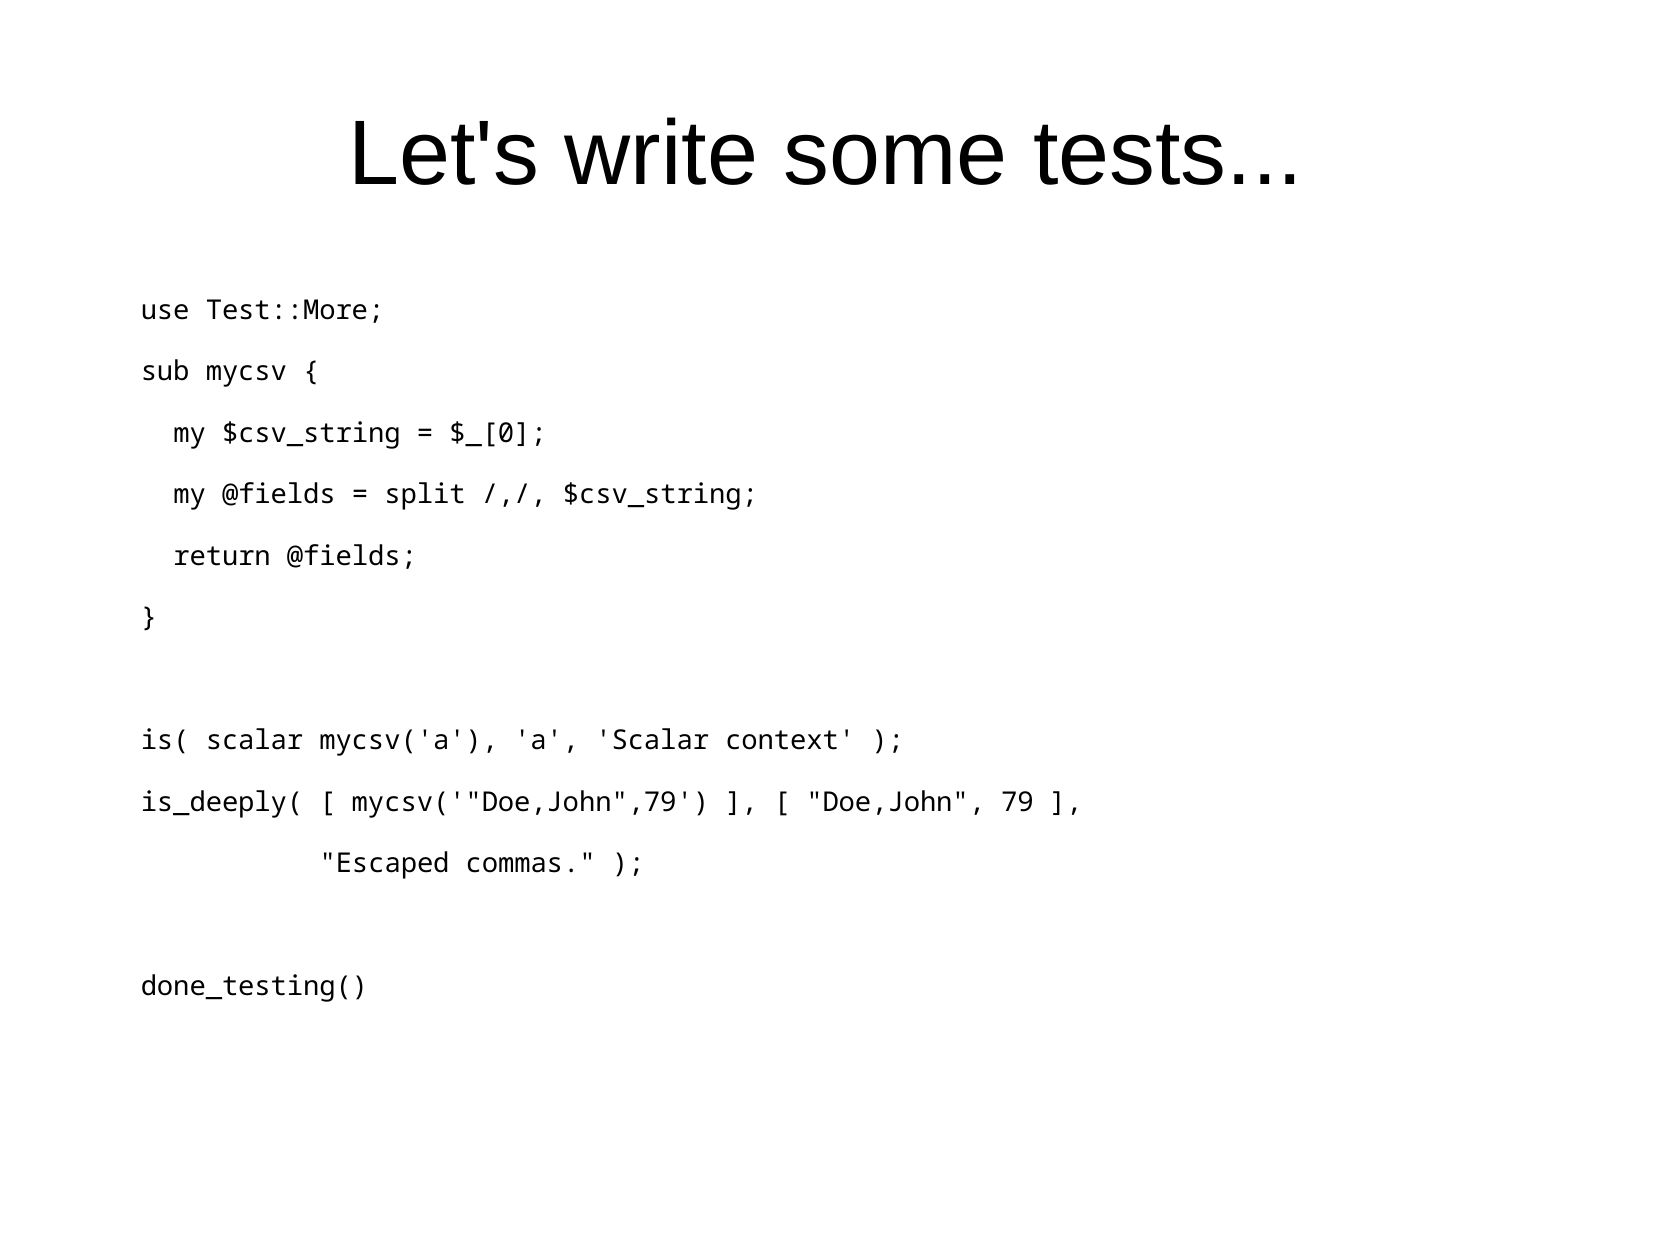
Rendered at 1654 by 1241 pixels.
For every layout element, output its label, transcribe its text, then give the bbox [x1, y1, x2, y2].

list use Test::More; sub mycsv { my $csv_string = $_[0]; my @fields = split /,/, $csv_string; return @fields; } is( scalar mycsv('a'), 'a', 'Scalar context' ); is_deeply( [ mycsv('"Doe,John",79') ], [ "Doe,John", 79 ], "Escaped commas." ); done_testing() [82, 290, 1571, 1010]
title Let's write some tests... [82, 49, 1571, 257]
